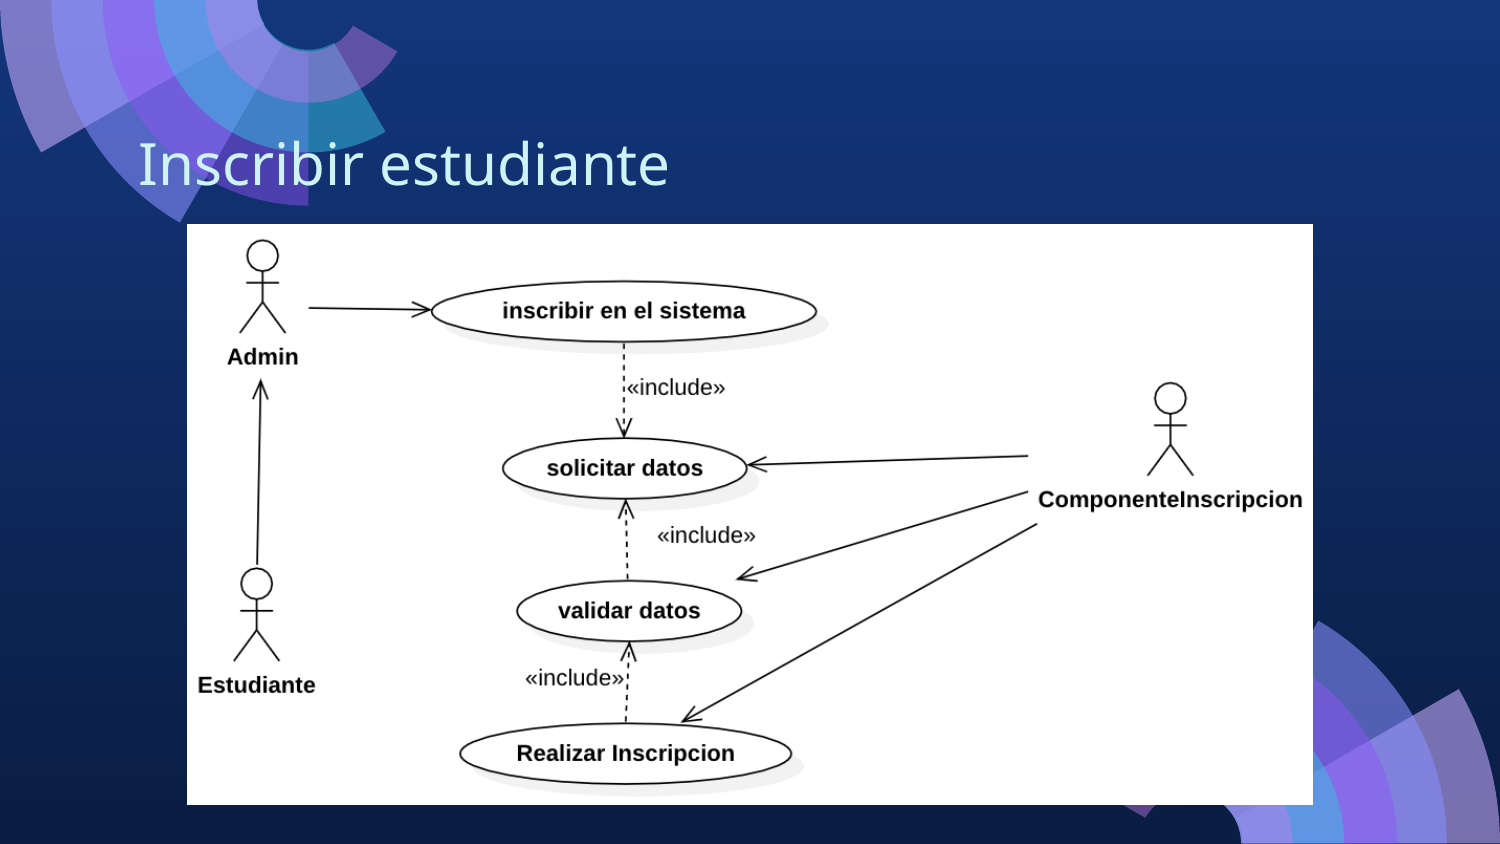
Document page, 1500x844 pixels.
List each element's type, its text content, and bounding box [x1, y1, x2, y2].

title Inscribir estudiante [123, 112, 751, 207]
picture [187, 224, 1313, 805]
